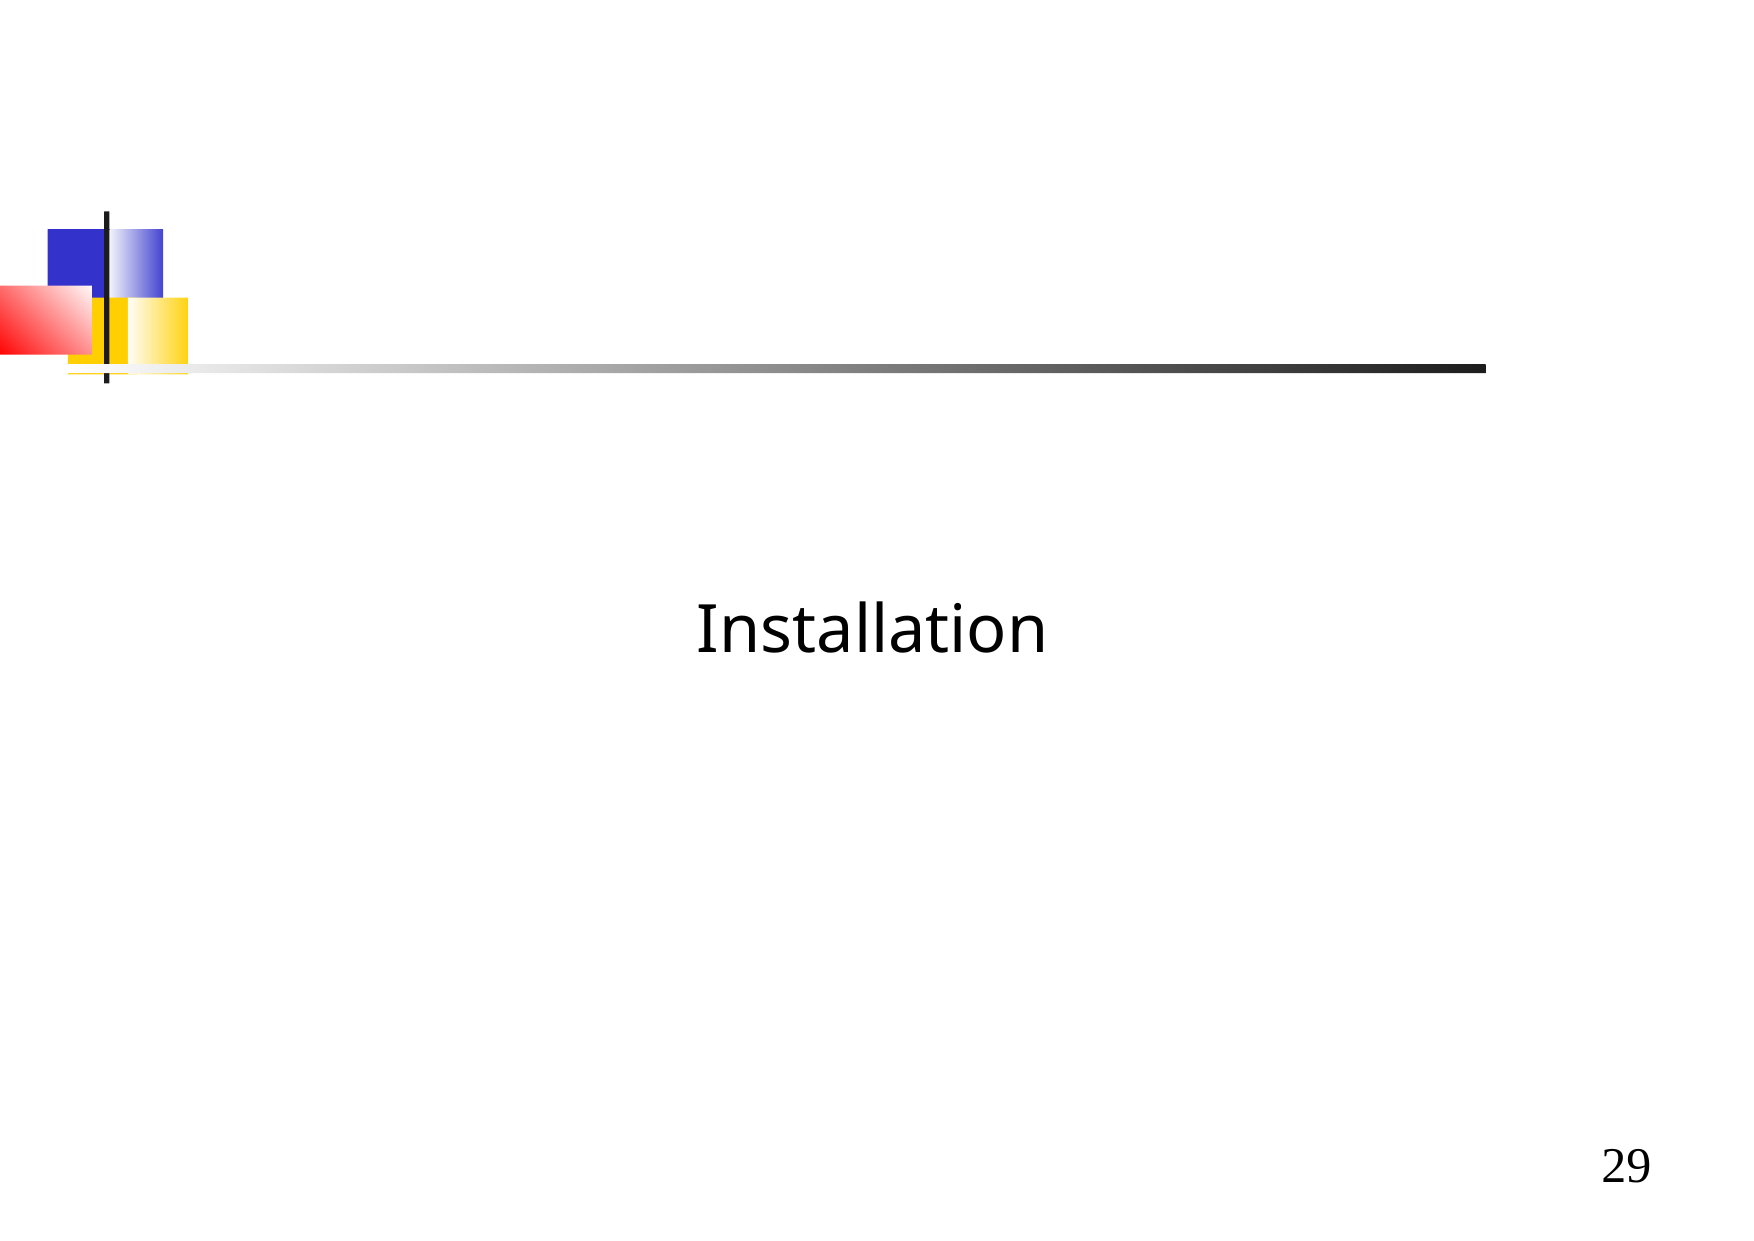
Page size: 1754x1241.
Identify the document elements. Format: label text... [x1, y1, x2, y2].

subtitle Installation [179, 139, 1567, 1119]
